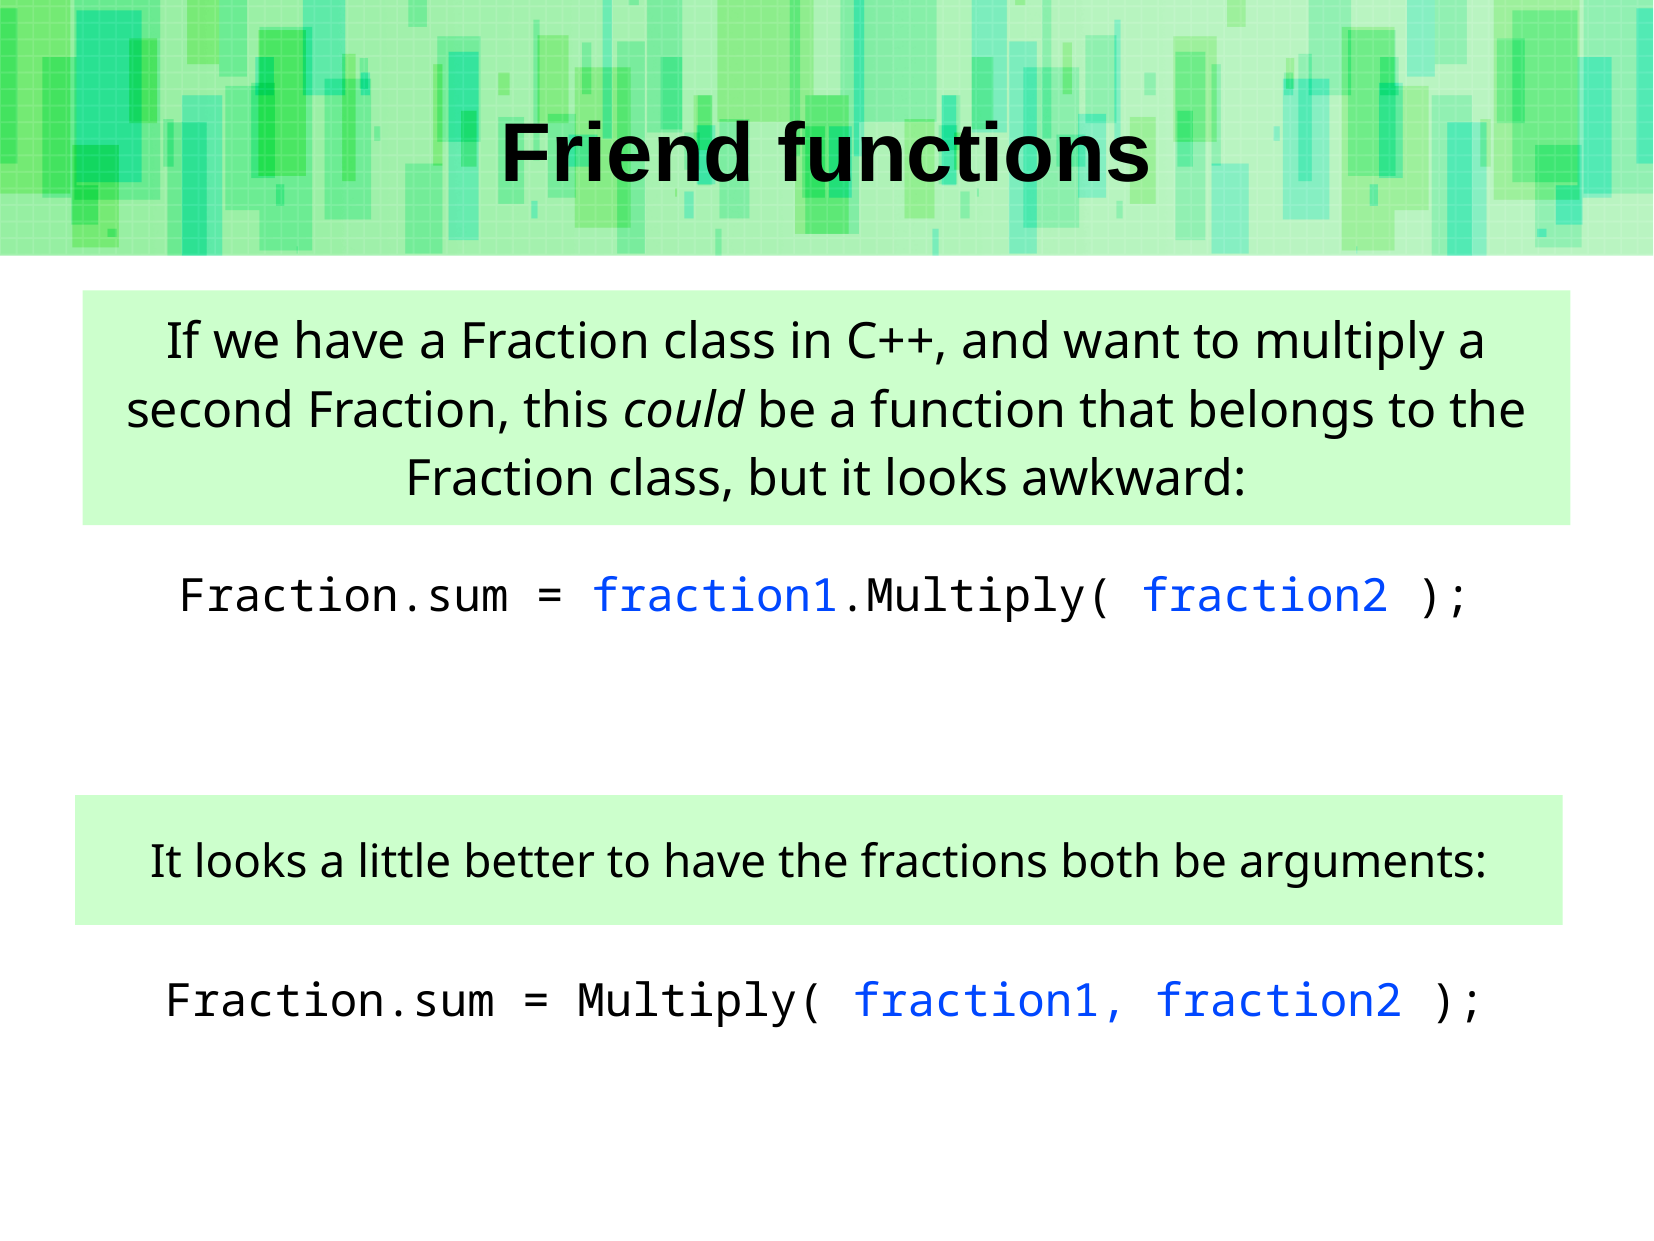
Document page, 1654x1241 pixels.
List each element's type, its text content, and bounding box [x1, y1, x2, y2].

text_box If we have a Fraction class in C++, and want to multiply a second Fraction, this could be a function that belongs to the Fraction class, but it looks awkward: [82, 290, 1571, 526]
text_box It looks a little better to have the fractions both be arguments: [75, 795, 1563, 925]
title Friend functions [82, 49, 1571, 257]
picture [0, 0, 1654, 1241]
text_box Fraction.sum = Multiply( fraction1, fraction2 ); [120, 960, 1531, 1036]
text_box Fraction.sum = fraction1.Multiply( fraction2 ); [120, 555, 1531, 631]
